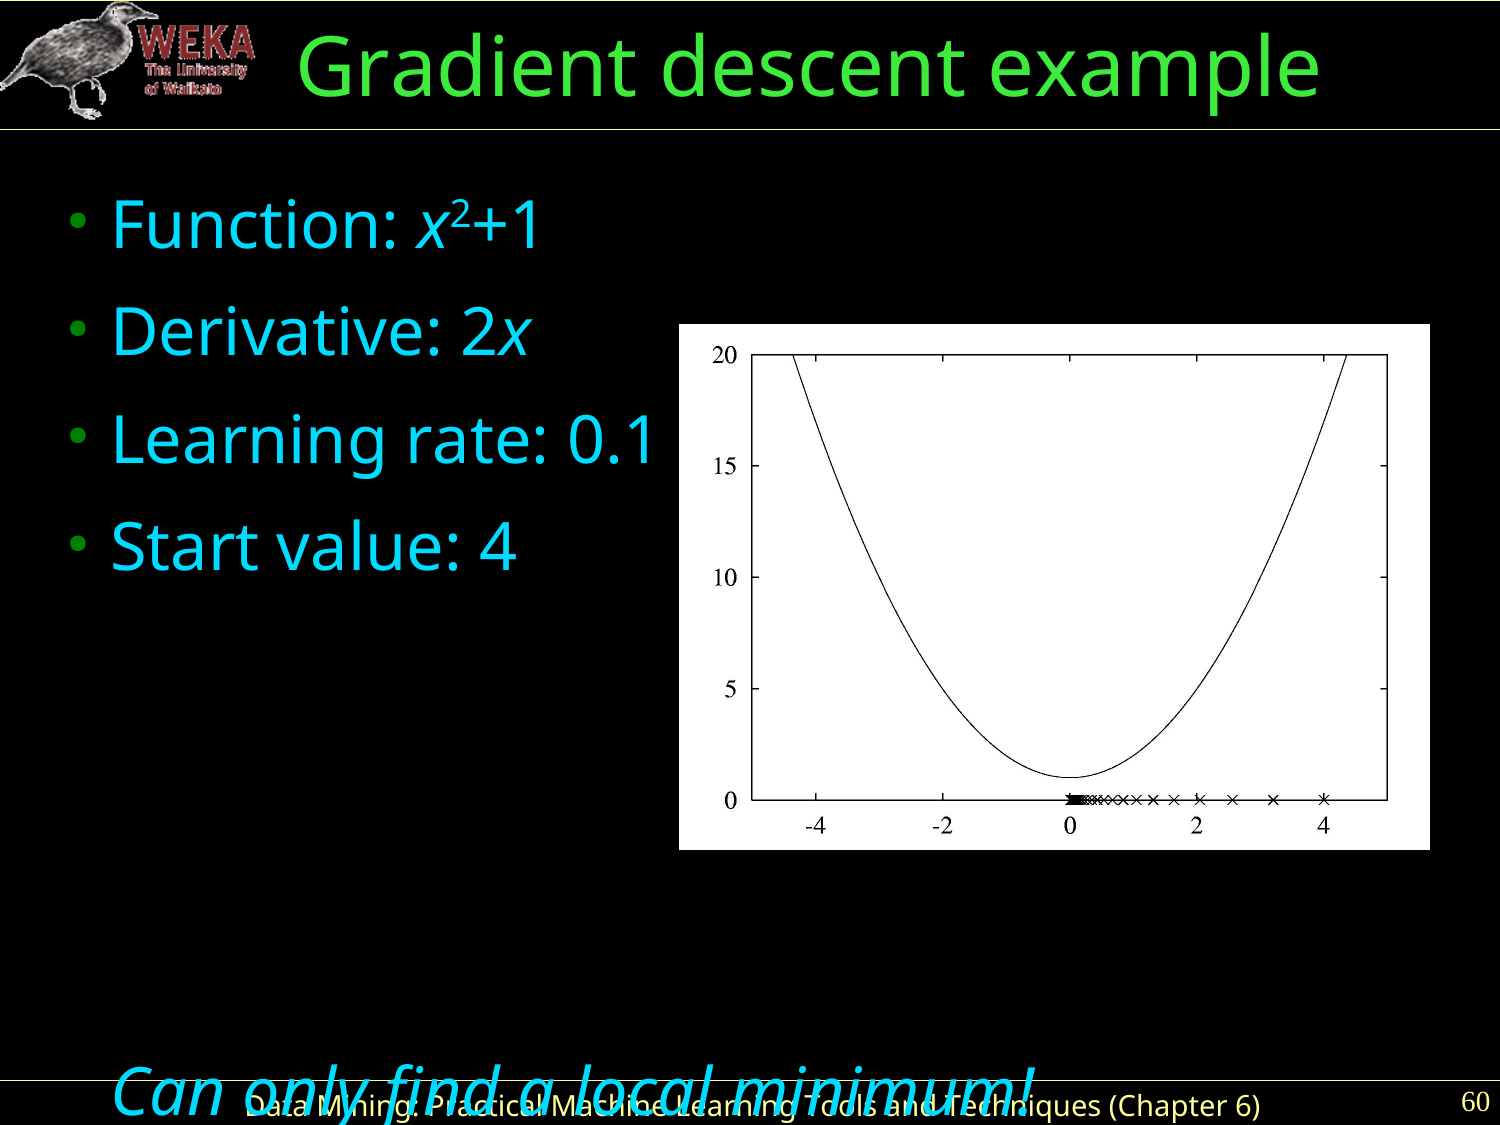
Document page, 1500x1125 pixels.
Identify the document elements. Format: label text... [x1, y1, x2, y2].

title Gradient descent example [295, 0, 1486, 159]
picture [679, 324, 1430, 850]
picture [0, 1, 266, 129]
list Function: x2+1 Derivative: 2x Learning rate: 0.1 Start value: 4 Can only find a local minimum! [67, 177, 1418, 1093]
